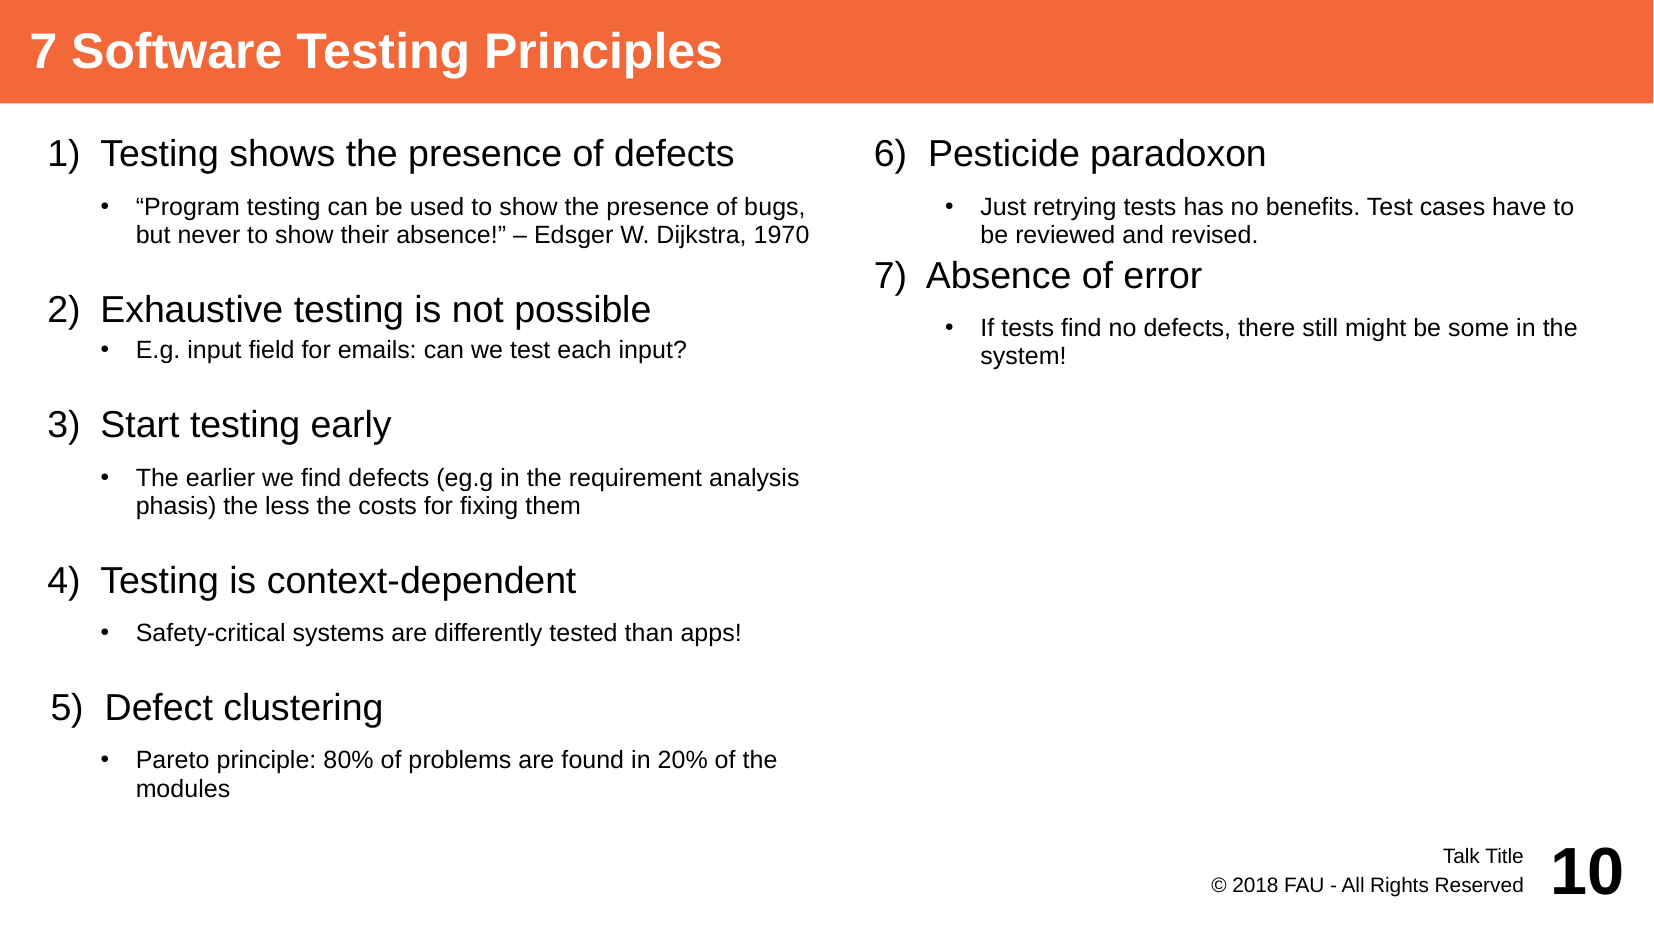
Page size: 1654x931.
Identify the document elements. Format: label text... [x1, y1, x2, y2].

list 6) Pesticide paradoxon Just retrying tests has no benefits. Test cases have to be reviewed and revised. 7) Absence of error If tests find no defects, there still might be some in the system! [874, 132, 1580, 901]
title 7 Software Testing Principles [0, 0, 1654, 104]
list Testing shows the presence of defects “Program testing can be used to show the presence of bugs, but never to show their absence!” – Edsger W. Dijkstra, 1970 Exhaustive testing is not possible E.g. input field for emails: can we test each input? Start testing early The earlier we find defects (eg.g in the requirement analysis phasis) the less the costs for fixing them Testing is context-dependent Safety-critical systems are differently tested than apps! 5) Defect clustering Pareto principle: 80% of problems are found in 20% of the modules [29, 132, 841, 586]
